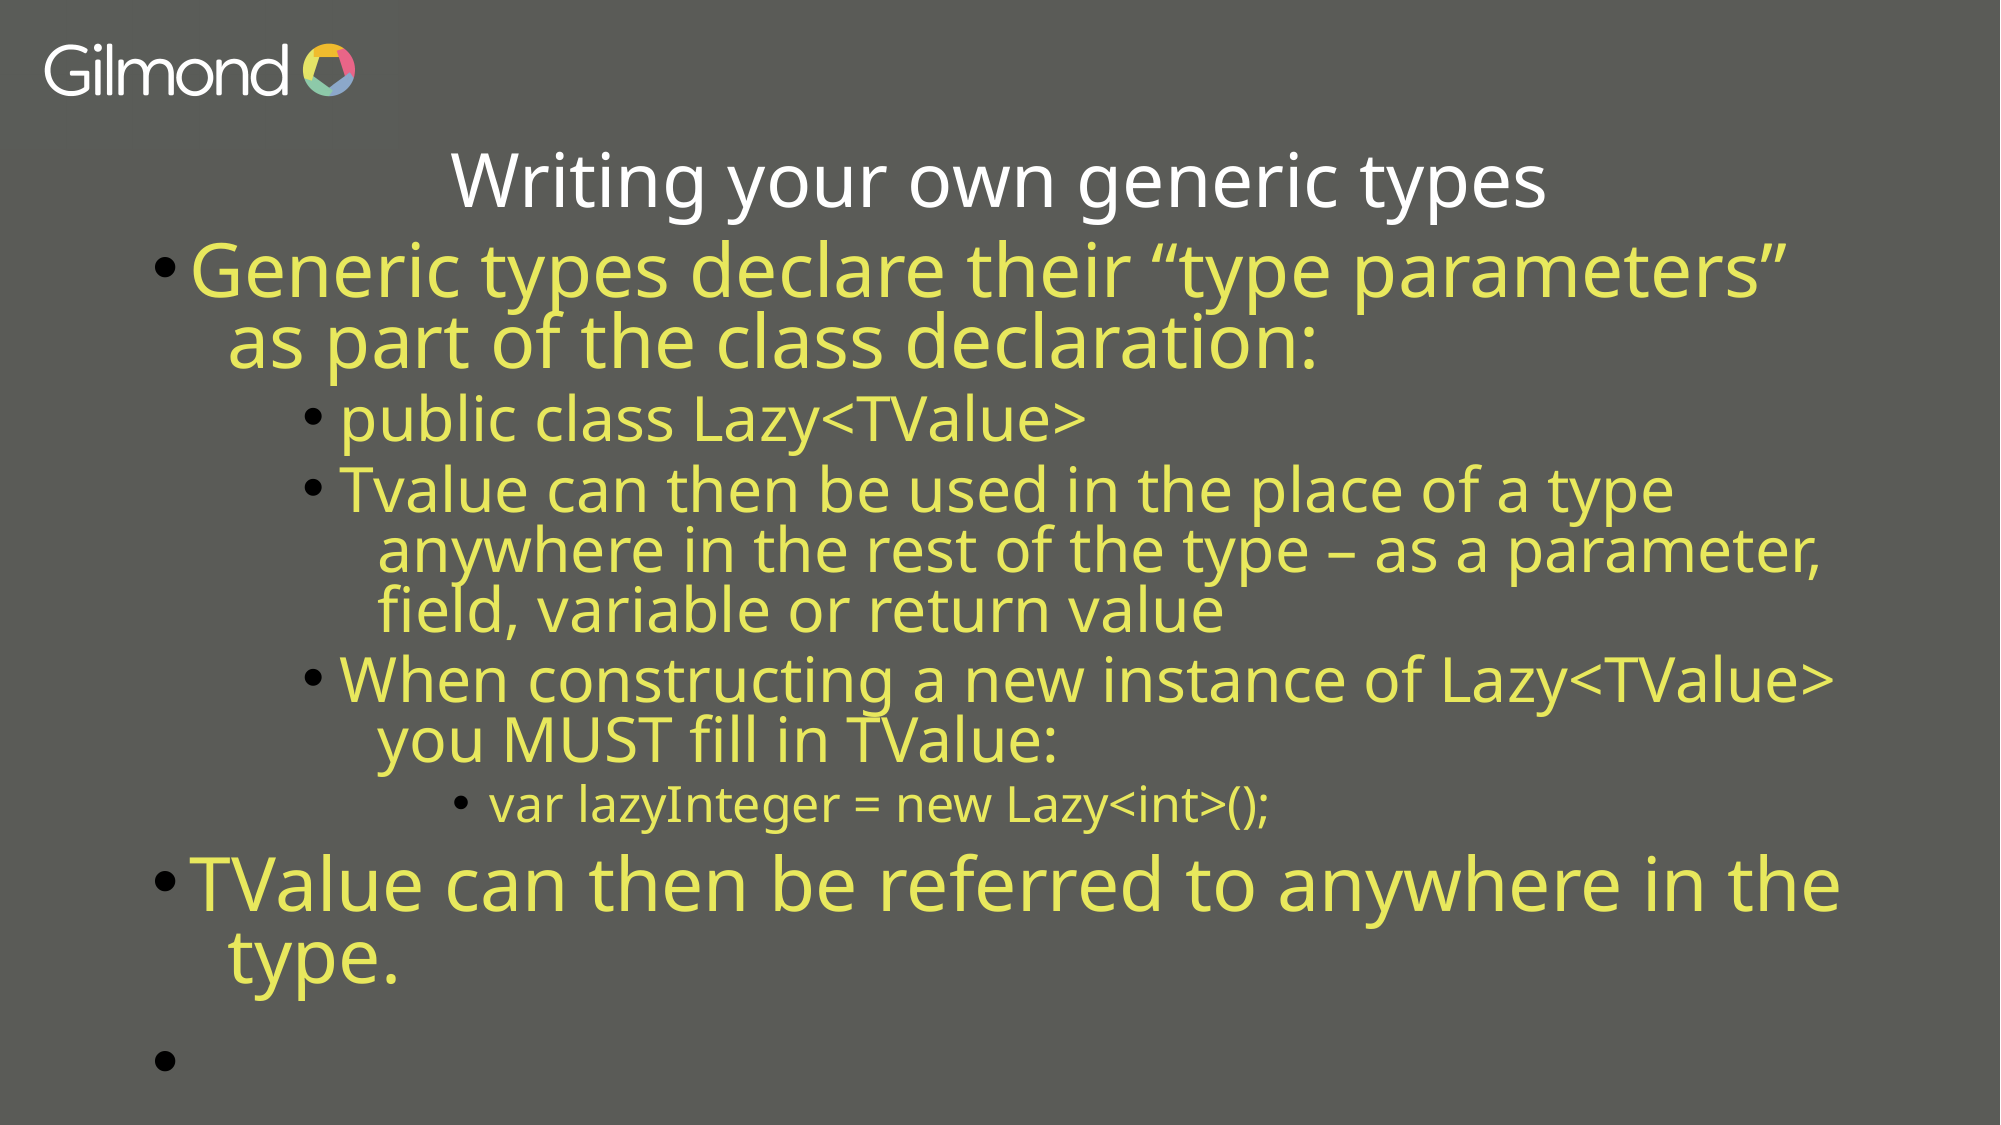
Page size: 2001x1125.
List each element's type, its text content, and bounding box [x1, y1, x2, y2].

list Generic types declare their “type parameters” as part of the class declaration: public class Lazy<TValue> Tvalue can then be used in the place of a type anywhere in the rest of the type – as a parameter, field, variable or return value When constructing a new instance of Lazy<TValue> you MUST fill in TValue: var lazyInteger = new Lazy<int>(); TValue can then be referred to anywhere in the type. [137, 231, 1863, 1052]
picture [0, 0, 399, 149]
title Writing your own generic types [137, 58, 1863, 231]
